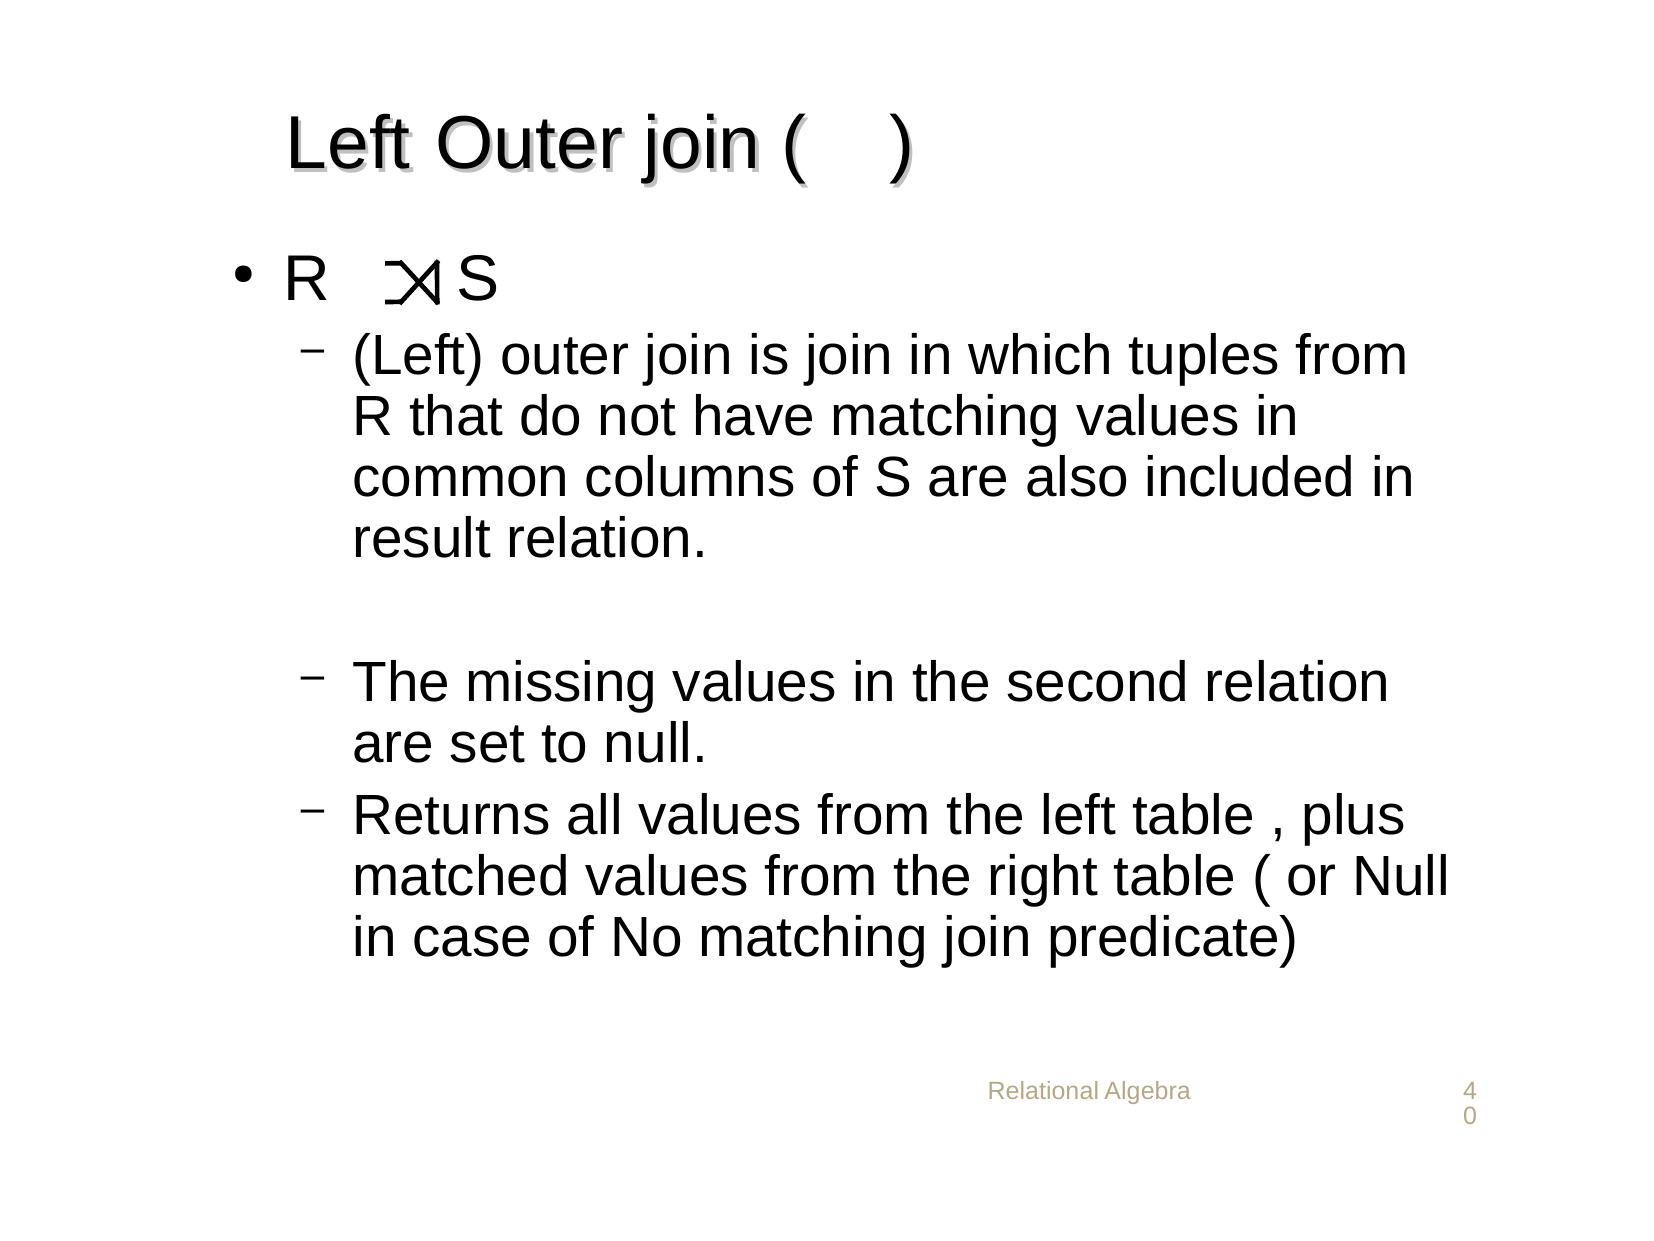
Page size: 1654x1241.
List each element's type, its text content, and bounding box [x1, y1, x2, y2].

list R S (Left) outer join is join in which tuples from R that do not have matching values in common columns of S are also included in result relation. The missing values in the second relation are set to null. Returns all values from the left table , plus matched values from the right table ( or Null in case of No matching join predicate) [199, 237, 1466, 1025]
title Left Outer join ( ) [235, 45, 1466, 233]
text_box <number> [1413, 1034, 1489, 1113]
text_box Relational Algebra [937, 1034, 1413, 1113]
